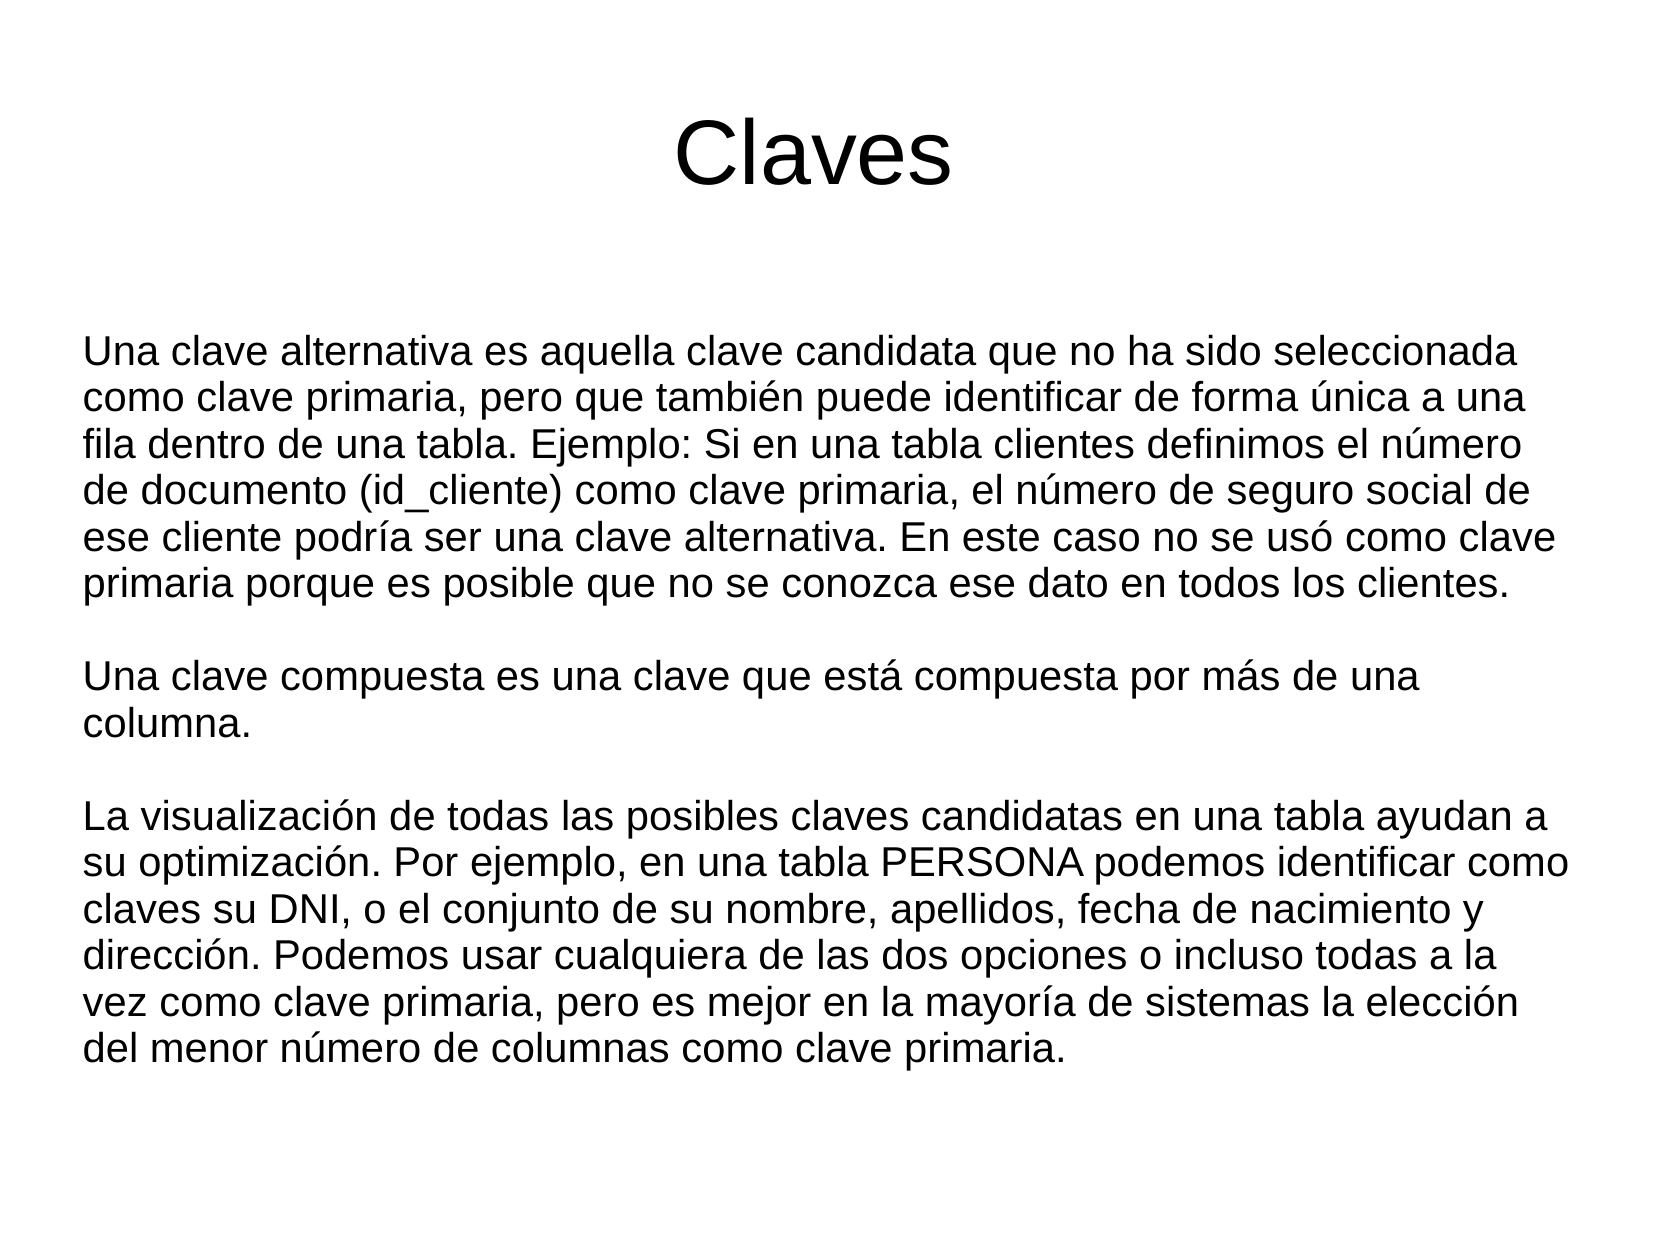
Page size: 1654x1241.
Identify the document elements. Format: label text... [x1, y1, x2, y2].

title Claves [82, 49, 1571, 257]
subtitle Una clave alternativa es aquella clave candidata que no ha sido seleccionada como clave primaria, pero que también puede identificar de forma única a una fila dentro de una tabla. Ejemplo: Si en una tabla clientes definimos el número de documento (id_cliente) como clave primaria, el número de seguro social de ese cliente podría ser una clave alternativa. En este caso no se usó como clave primaria porque es posible que no se conozca ese dato en todos los clientes. Una clave compuesta es una clave que está compuesta por más de una columna. La visualización de todas las posibles claves candidatas en una tabla ayudan a su optimización. Por ejemplo, en una tabla PERSONA podemos identificar como claves su DNI, o el conjunto de su nombre, apellidos, fecha de nacimiento y dirección. Podemos usar cualquiera de las dos opciones o incluso todas a la vez como clave primaria, pero es mejor en la mayoría de sistemas la elección del menor número de columnas como clave primaria. [82, 290, 1571, 1109]
